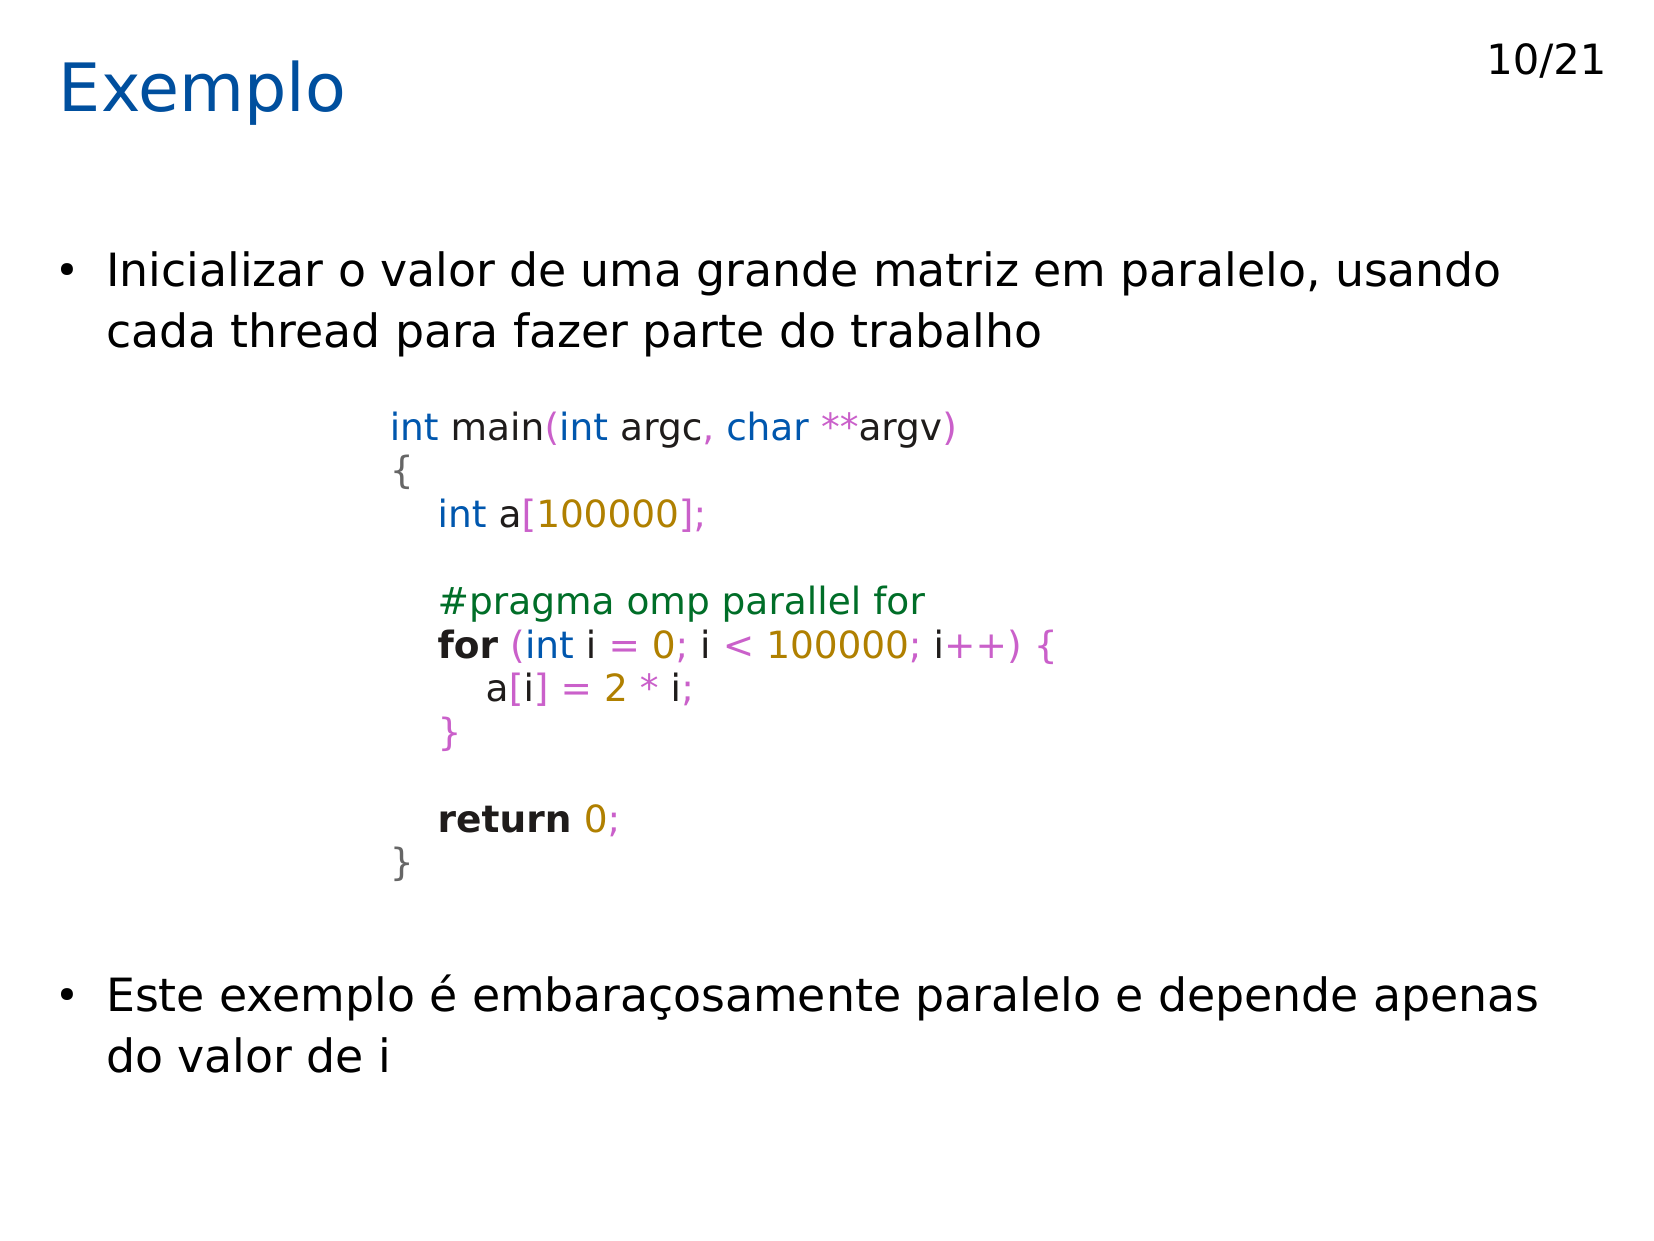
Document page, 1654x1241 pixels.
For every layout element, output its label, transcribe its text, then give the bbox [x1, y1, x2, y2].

title Exemplo [59, 29, 1506, 148]
list Inicializar o valor de uma grande matriz em paralelo, usando cada thread para fazer parte do trabalho Este exemplo é embaraçosamente paralelo e depende apenas do valor de i [59, 236, 1595, 1211]
text_box int main(int argc, char **argv) { int a[100000]; #pragma omp parallel for for (int i = 0; i < 100000; i++) { a[i] = 2 * i; } return 0; } [374, 398, 1326, 892]
